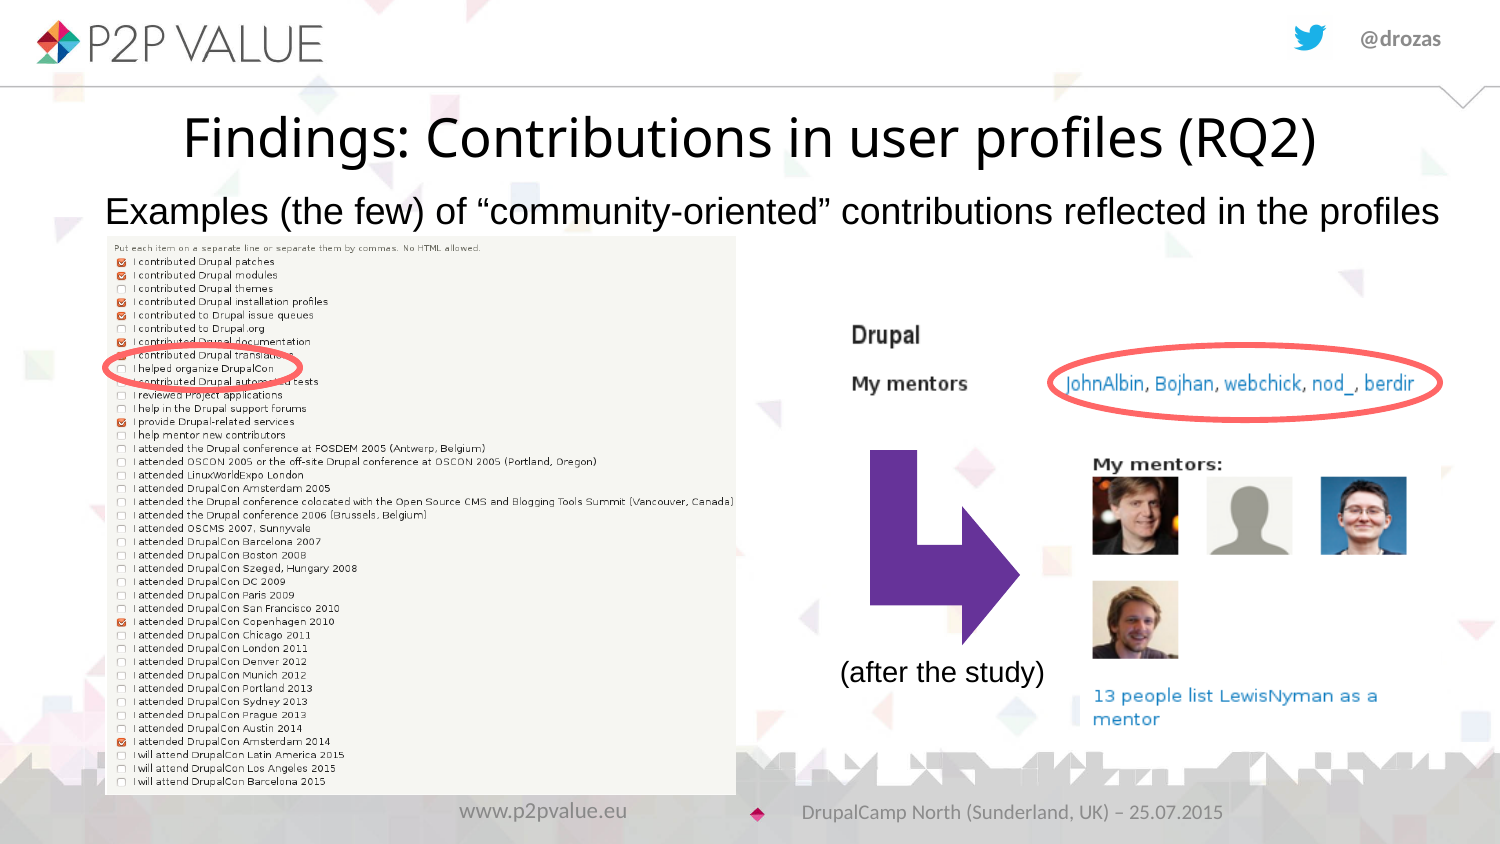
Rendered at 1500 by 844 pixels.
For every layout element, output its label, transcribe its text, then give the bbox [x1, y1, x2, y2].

text_box @drozas [1333, 15, 1455, 60]
picture [0, 0, 1500, 92]
picture [0, 181, 1500, 844]
title Findings: Contributions in user profiles (RQ2) [0, 92, 1500, 181]
text_box Examples (the few) of “community-oriented” contributions reflected in the profiles [90, 183, 1500, 241]
text_box (after the study) [825, 648, 1066, 696]
text_box [870, 450, 1021, 646]
text_box www.p2pvalue.eu [453, 789, 672, 829]
text_box DrupalCamp North (Sunderland, UK) – 25.07.2015 [788, 788, 1481, 834]
